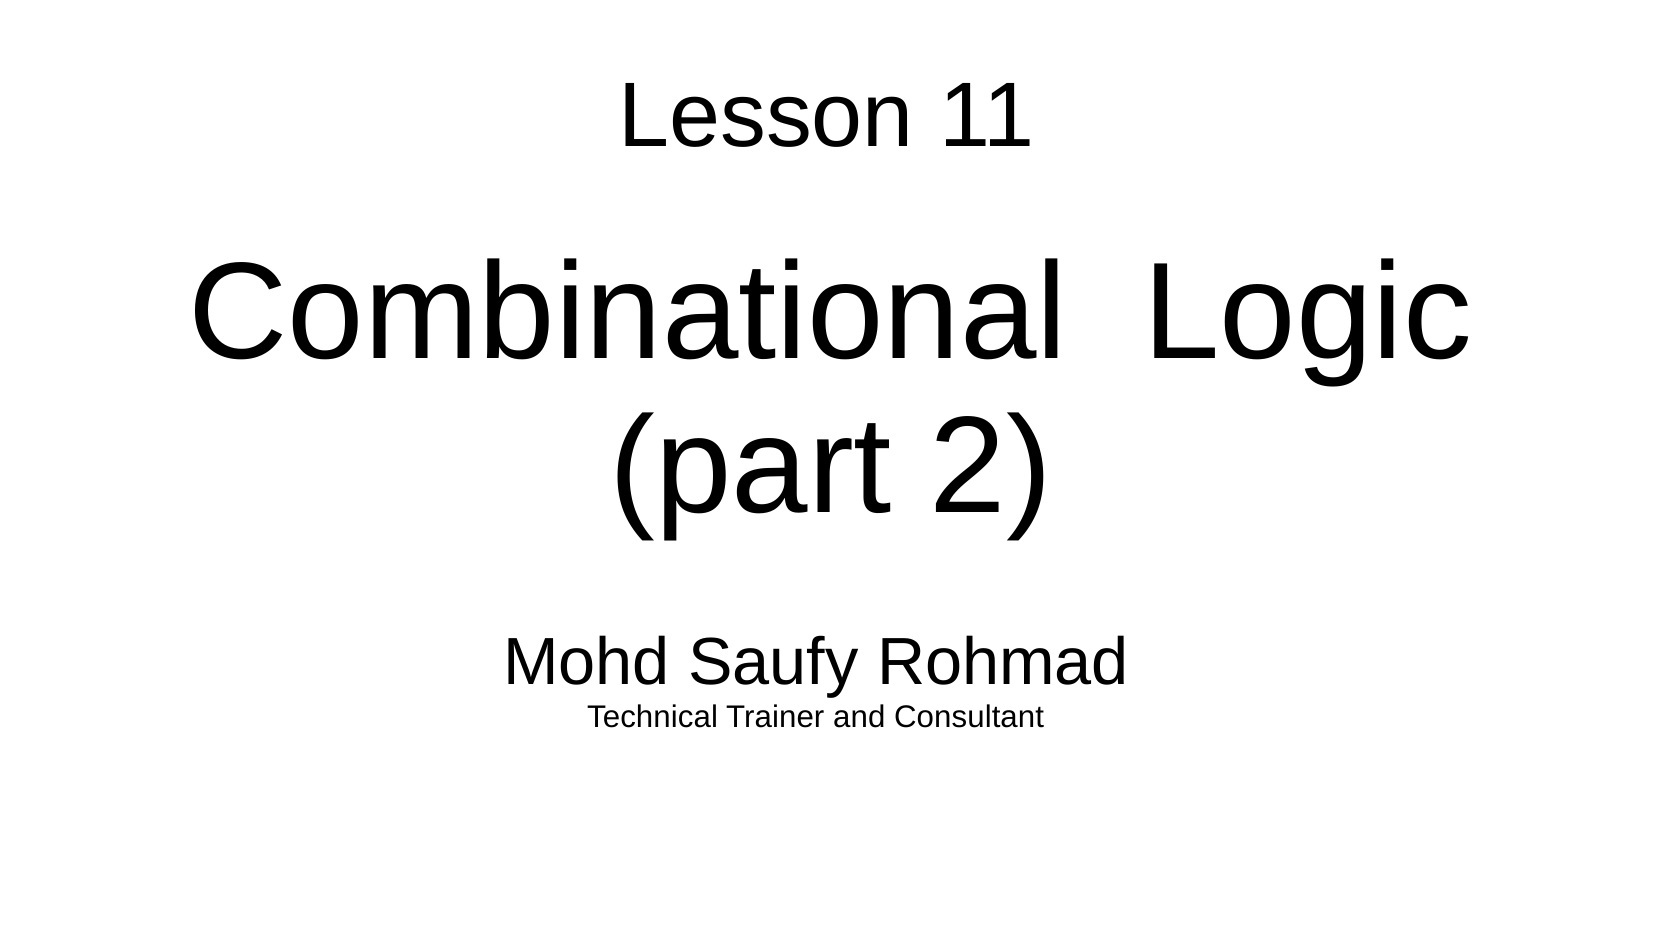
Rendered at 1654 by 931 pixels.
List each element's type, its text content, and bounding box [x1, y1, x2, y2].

subtitle Combinational Logic (part 2) [86, 234, 1576, 542]
title Lesson 11 [82, 37, 1571, 193]
text_box Mohd Saufy Rohmad Technical Trainer and Consultant [72, 615, 1561, 743]
